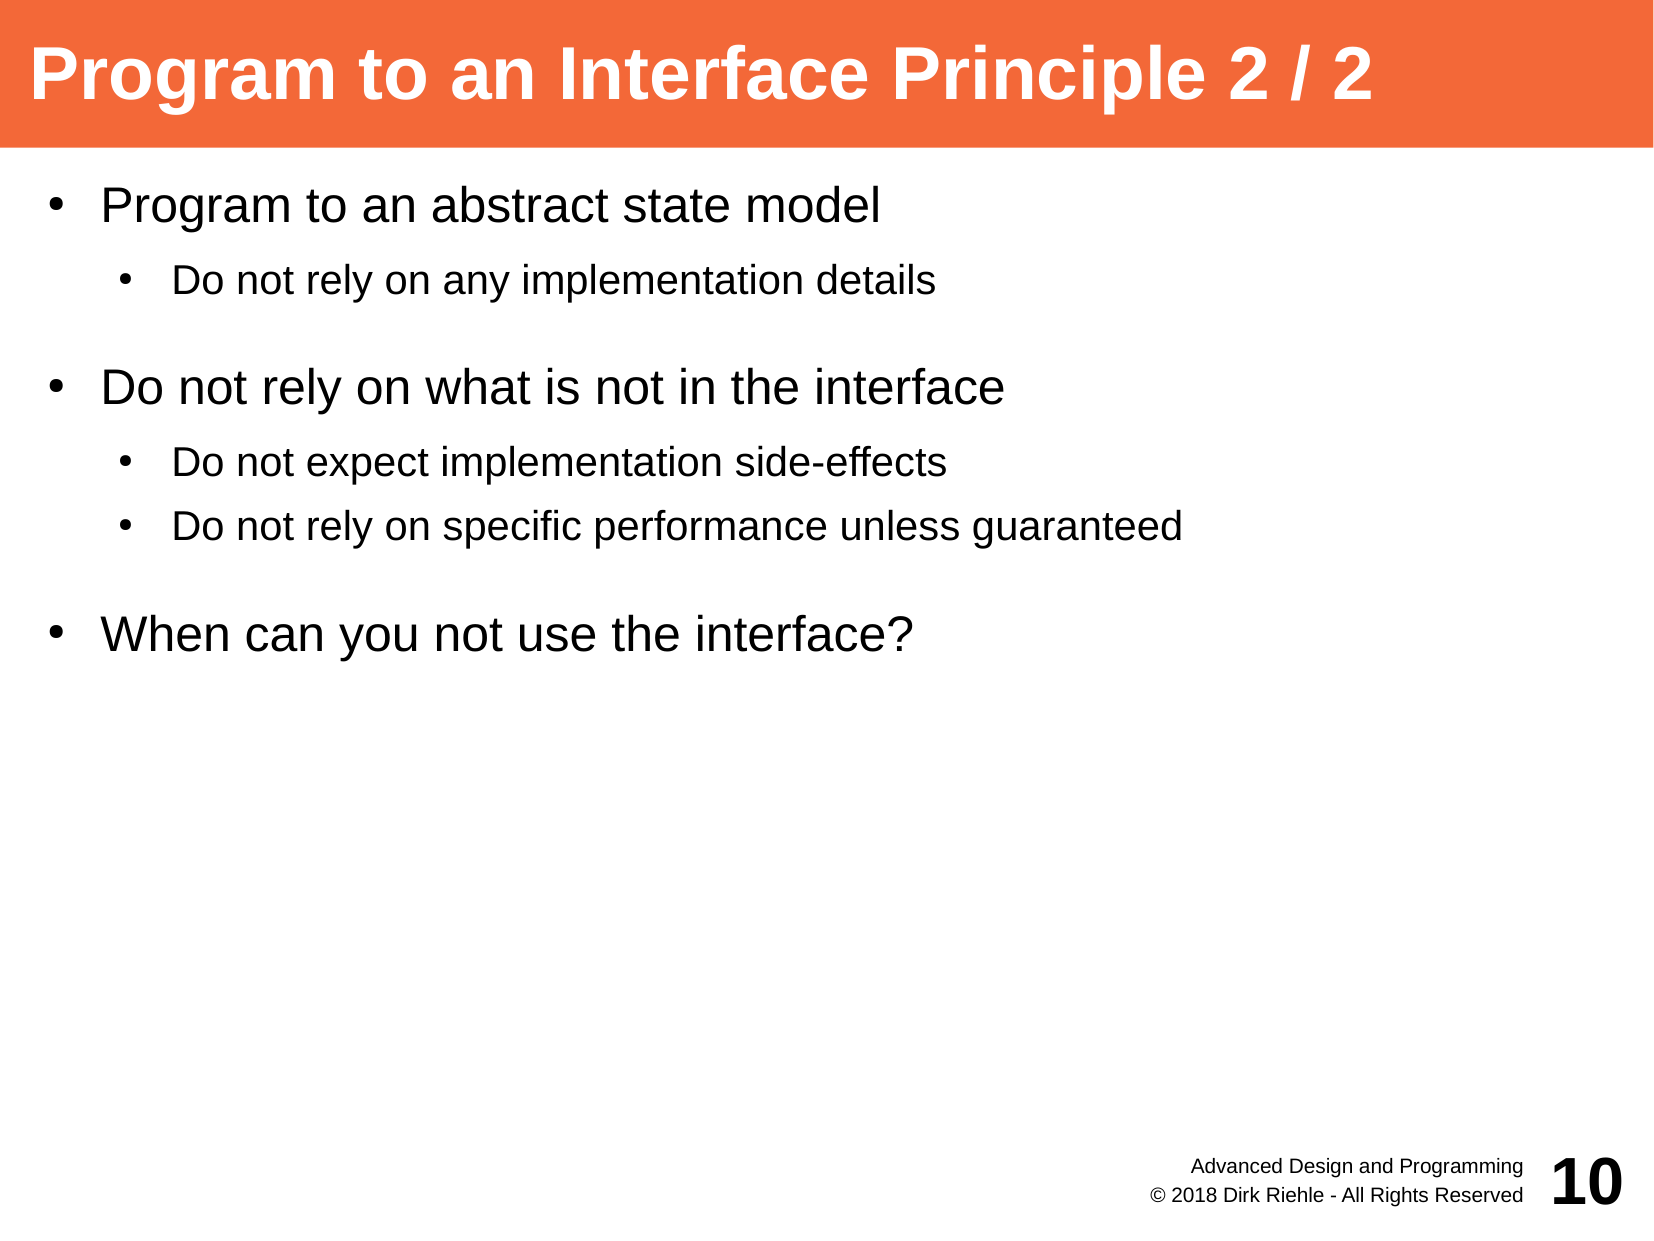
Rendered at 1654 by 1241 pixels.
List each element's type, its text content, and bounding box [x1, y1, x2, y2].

title Program to an Interface Principle 2 / 2 [0, 0, 1654, 148]
list Program to an abstract state model Do not rely on any implementation details Do not rely on what is not in the interface Do not expect implementation side-effects Do not rely on specific performance unless guaranteed When can you not use the interface? [29, 177, 1625, 1063]
